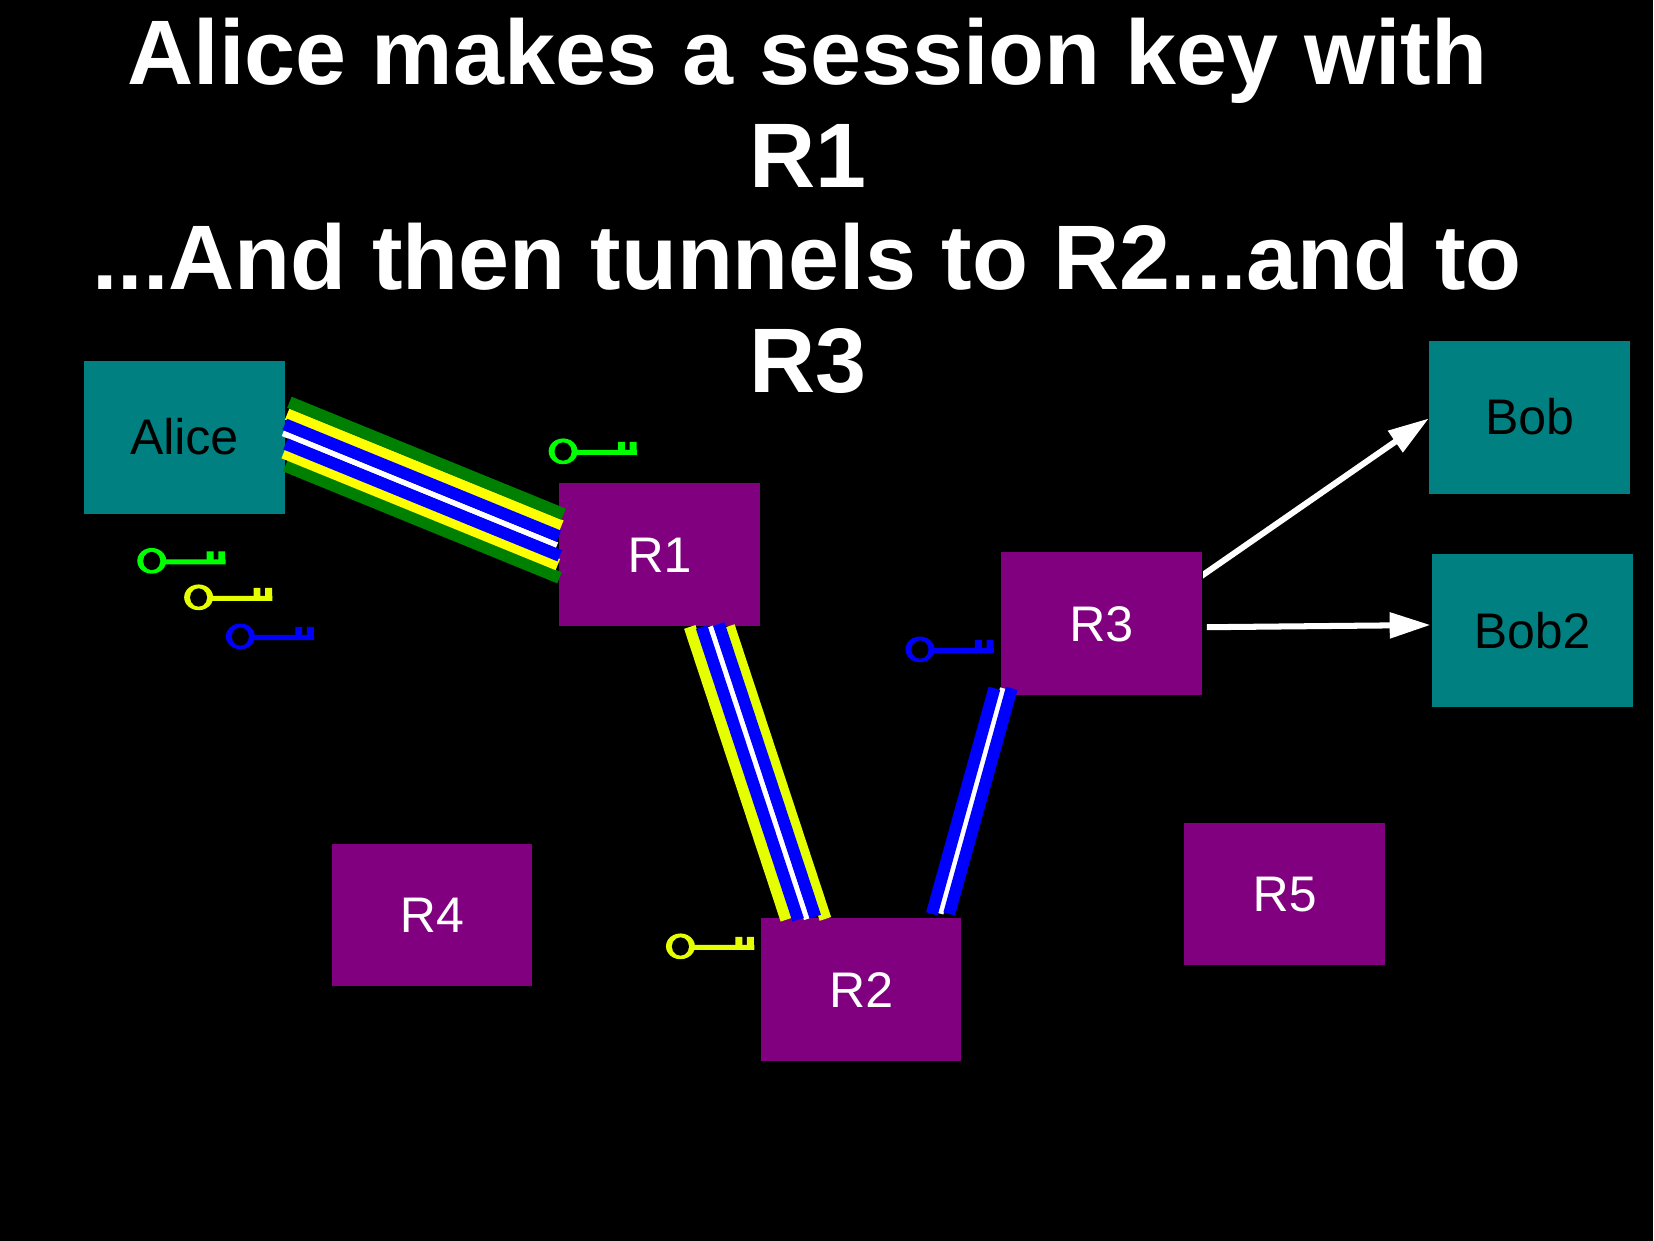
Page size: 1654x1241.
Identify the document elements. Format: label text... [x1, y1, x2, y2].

text_box R1 [558, 482, 761, 627]
text_box R4 [331, 843, 533, 987]
text_box R3 [1000, 551, 1203, 696]
text_box [225, 623, 315, 650]
text_box Bob2 [1431, 553, 1634, 708]
text_box [548, 438, 637, 465]
text_box [137, 547, 226, 574]
text_box [905, 636, 994, 663]
text_box R5 [1183, 822, 1386, 966]
text_box Alice [83, 360, 286, 515]
text_box [665, 933, 755, 960]
text_box [184, 584, 273, 611]
text_box R2 [760, 917, 962, 1062]
text_box Bob [1428, 340, 1631, 495]
title Alice makes a session key with R1 ...And then tunnels to R2...and to R3 [82, 0, 1534, 444]
